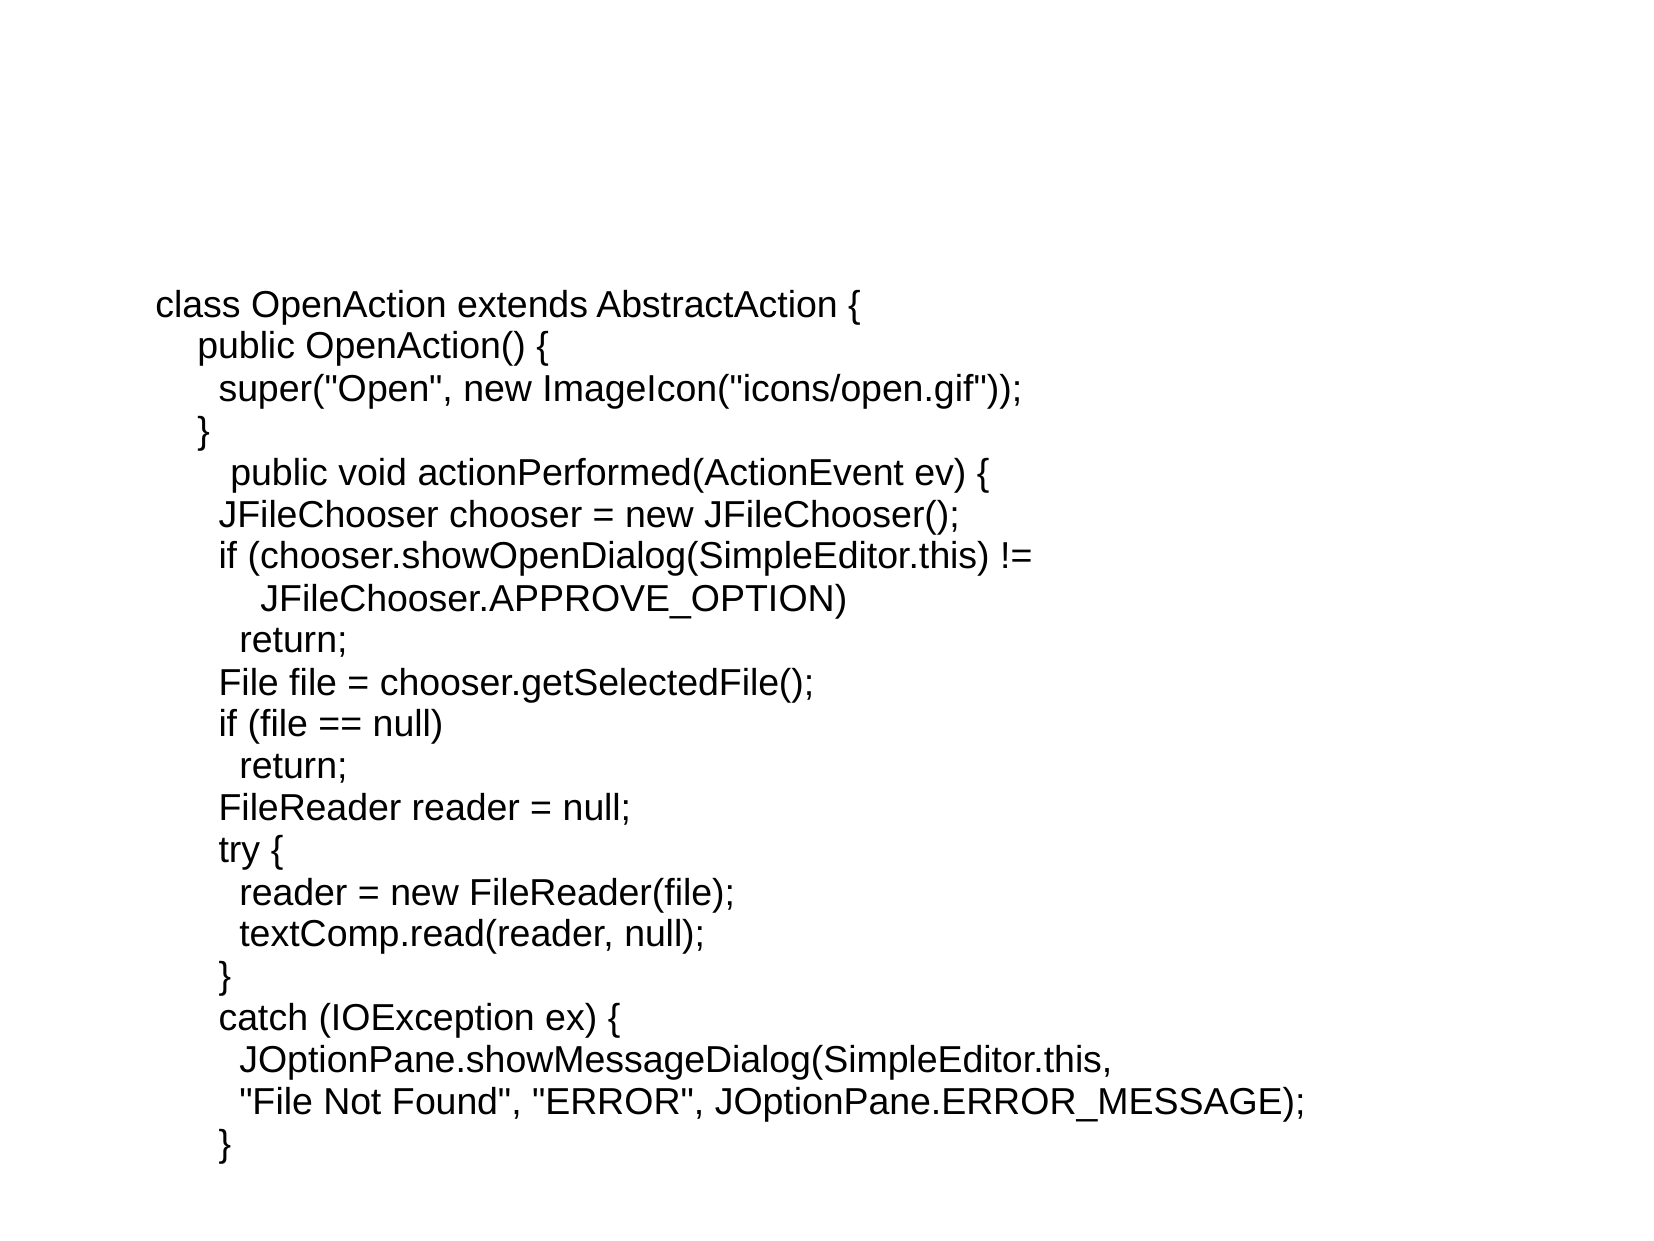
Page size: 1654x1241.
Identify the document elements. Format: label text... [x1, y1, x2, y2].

text_box class OpenAction extends AbstractAction { public OpenAction() { super("Open", new ImageIcon("icons/open.gif")); } public void actionPerformed(ActionEvent ev) { JFileChooser chooser = new JFileChooser(); if (chooser.showOpenDialog(SimpleEditor.this) != JFileChooser.APPROVE_OPTION) return; File file = chooser.getSelectedFile(); if (file == null) return; FileReader reader = null; try { reader = new FileReader(file); textComp.read(reader, null); } catch (IOException ex) { JOptionPane.showMessageDialog(SimpleEditor.this, "File Not Found", "ERROR", JOptionPane.ERROR_MESSAGE); } [140, 275, 1422, 1197]
